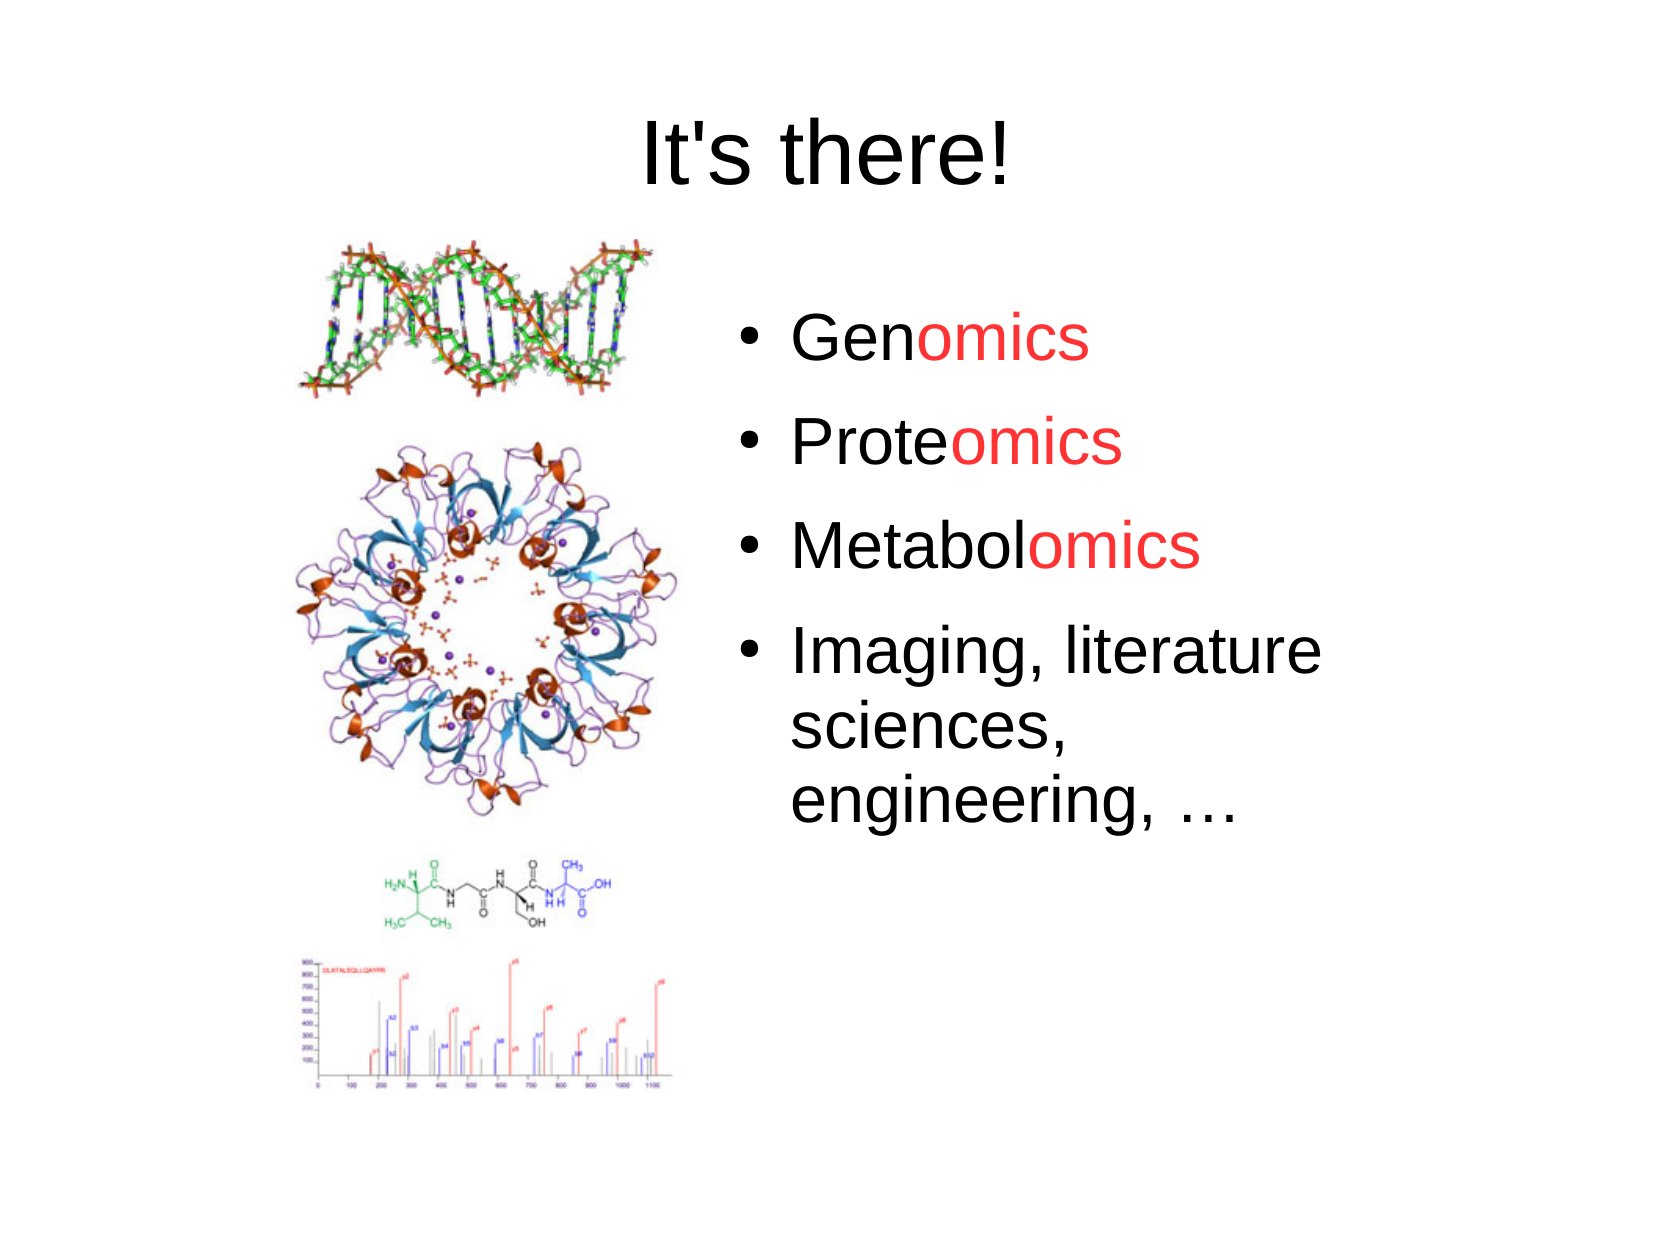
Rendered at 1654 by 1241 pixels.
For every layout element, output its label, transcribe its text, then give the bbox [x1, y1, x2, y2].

title It's there! [82, 49, 1571, 257]
list Genomics Proteomics Metabolomics Imaging, literature sciences, engineering, … [720, 300, 1406, 1020]
picture [282, 239, 691, 1114]
